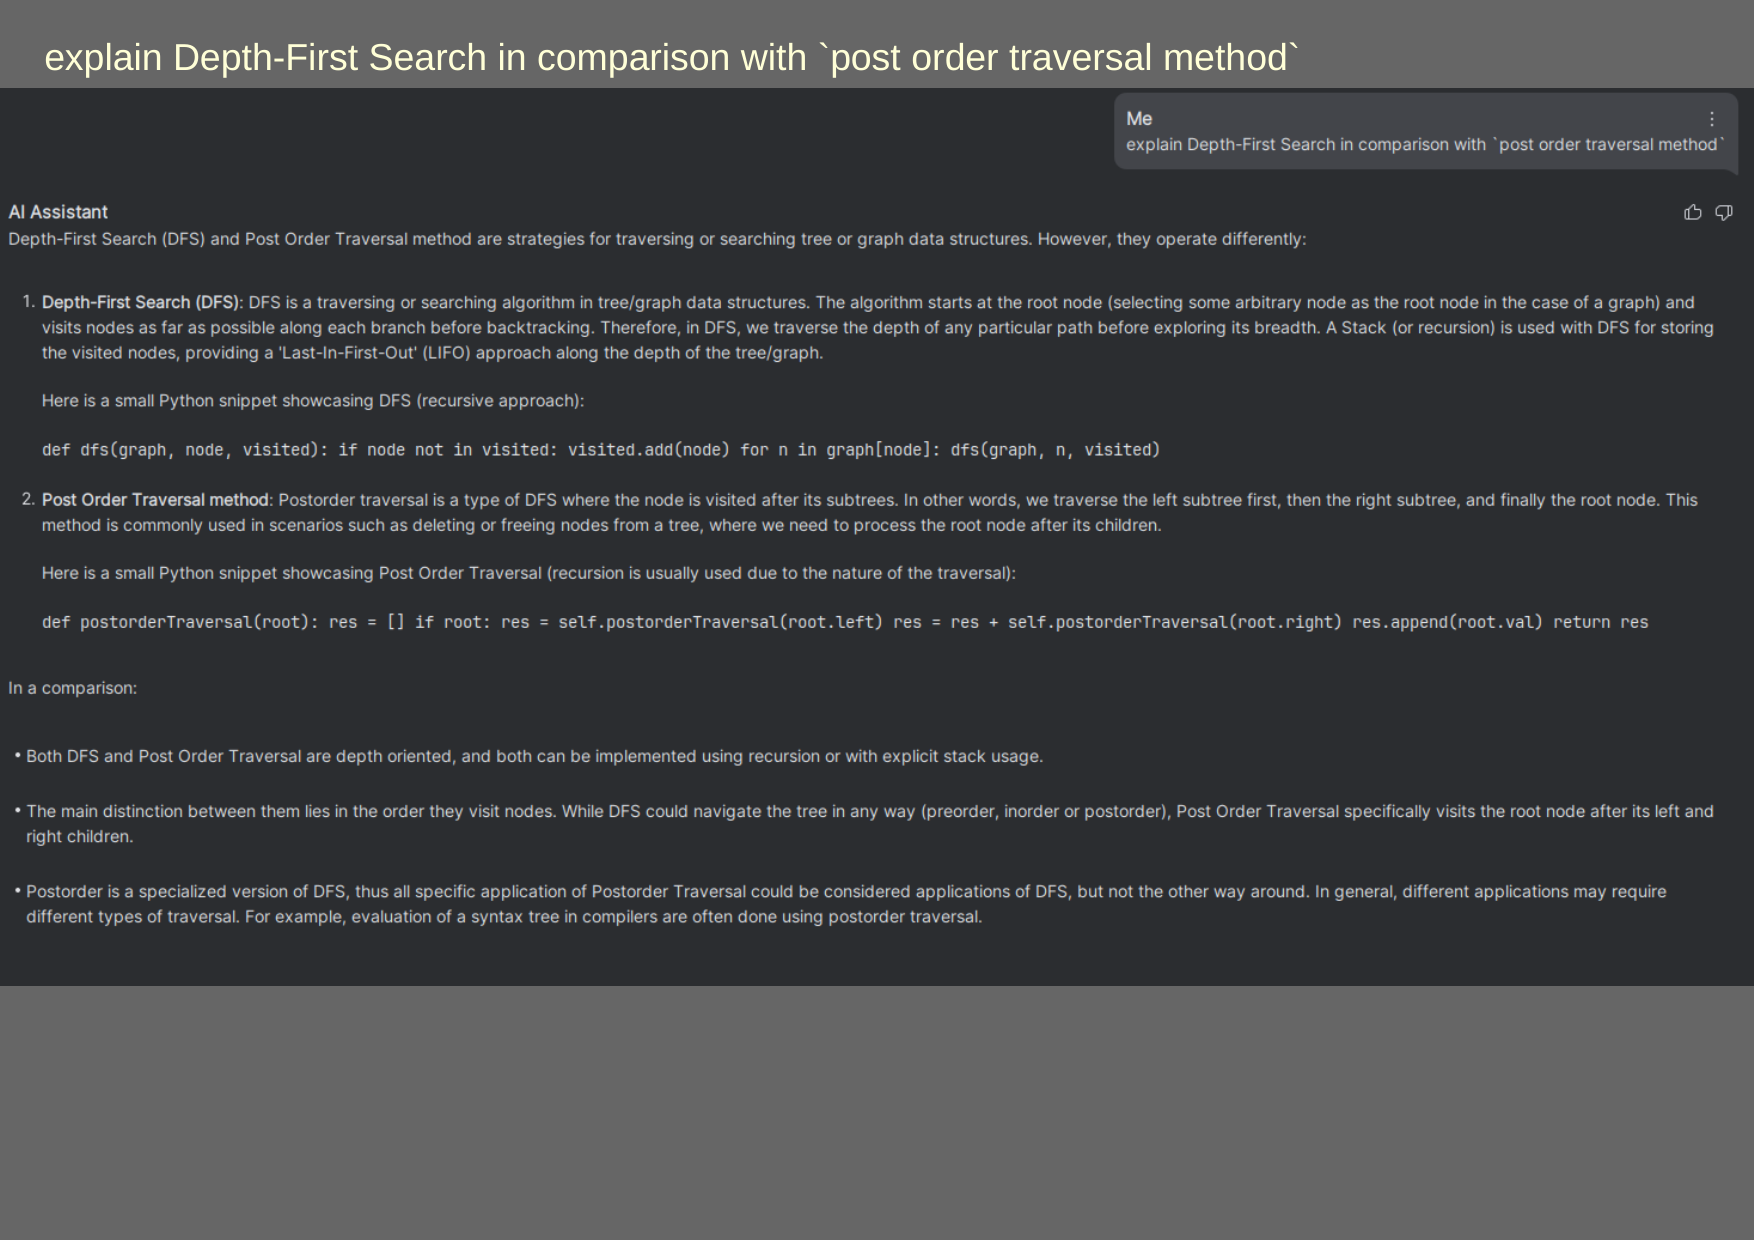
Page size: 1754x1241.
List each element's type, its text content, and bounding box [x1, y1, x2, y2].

text_box explain Depth-First Search in comparison with `post order traversal method` [29, 29, 1316, 87]
picture [0, 88, 1754, 986]
